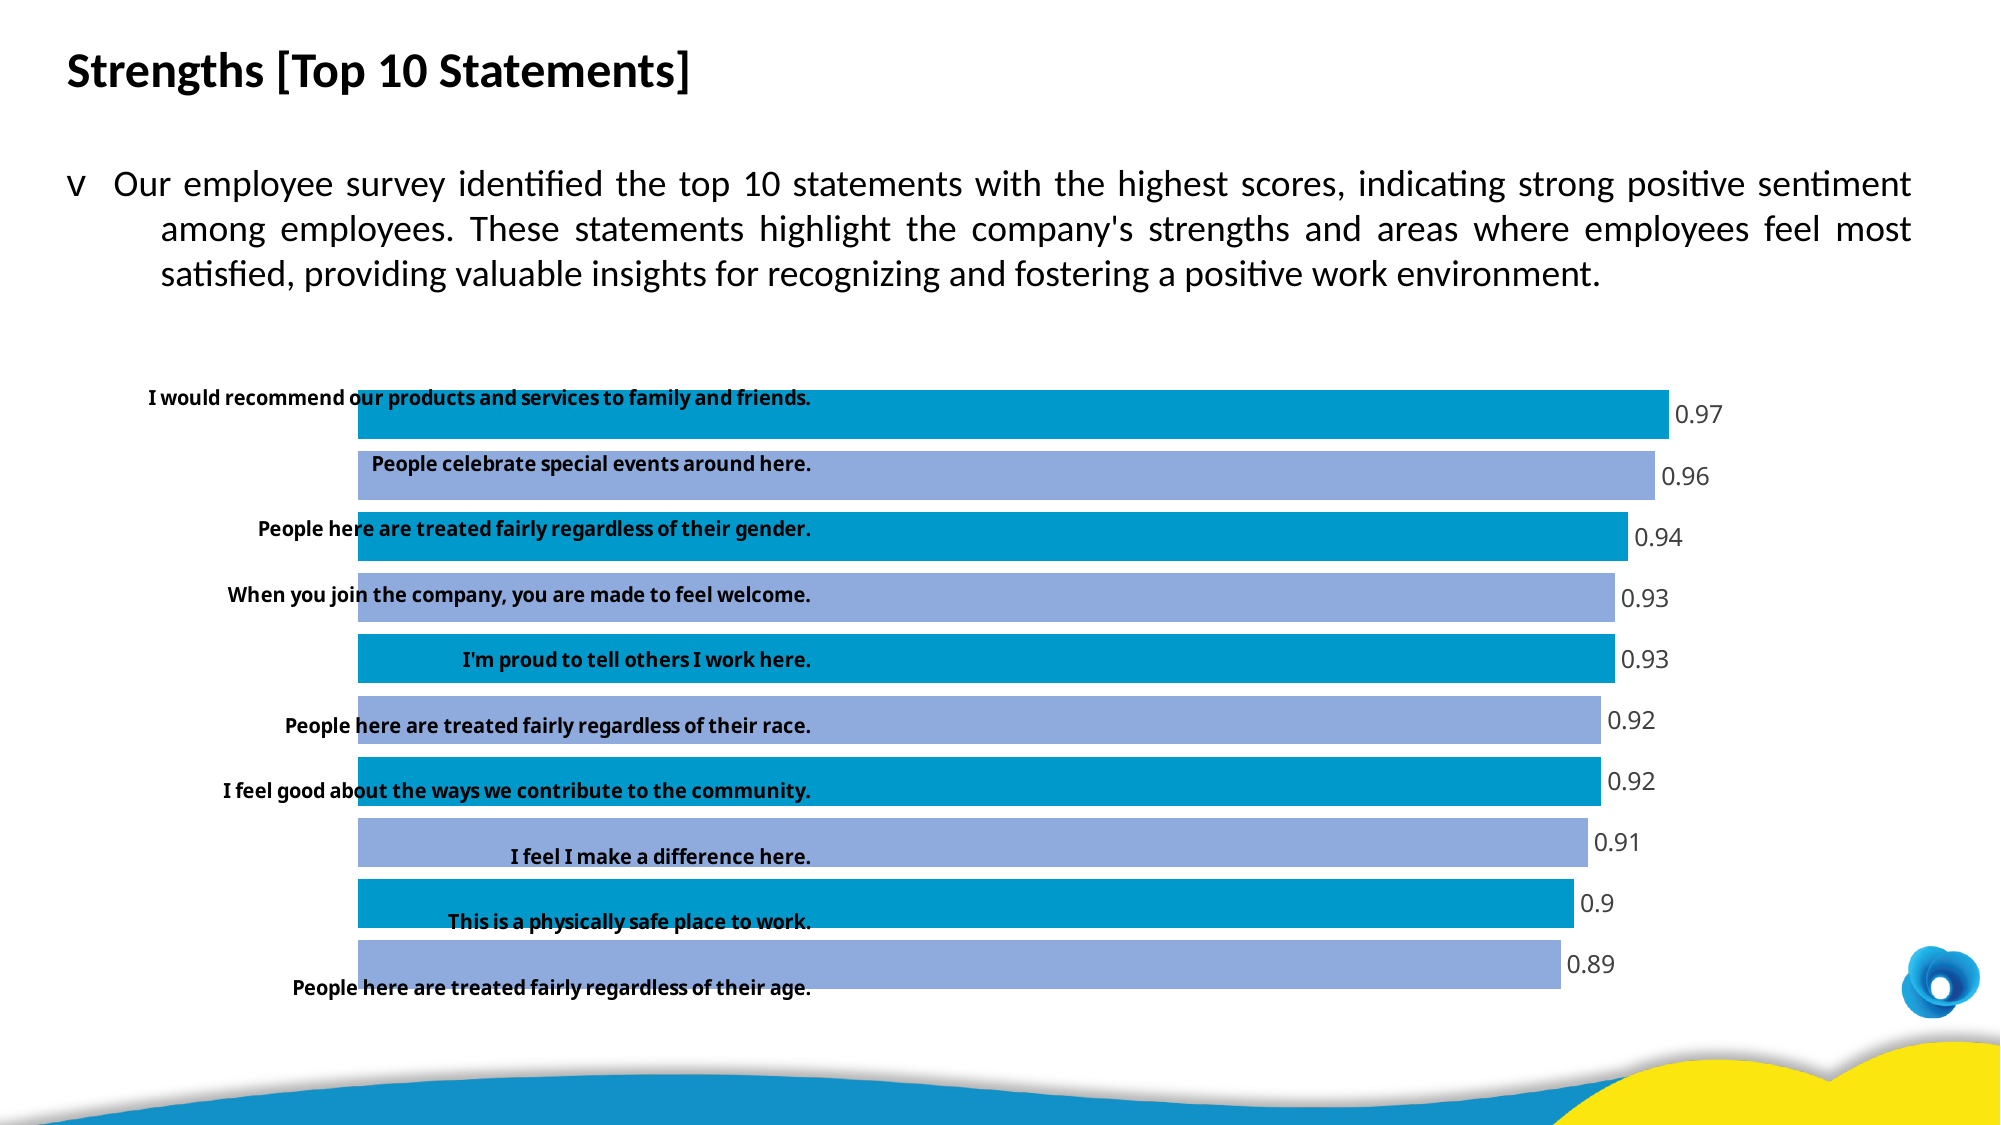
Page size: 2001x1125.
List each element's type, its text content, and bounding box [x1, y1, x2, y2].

chart [148, 332, 1852, 1068]
text_box Strengths [Top 10 Statements] [51, 29, 1786, 106]
text_box Our employee survey identified the top 10 statements with the highest scores, indicating strong positive sentiment among employees. These statements highlight the company's strengths and areas where employees feel most satisfied, providing valuable insights for recognizing and fostering a positive work environment. [51, 151, 1930, 304]
